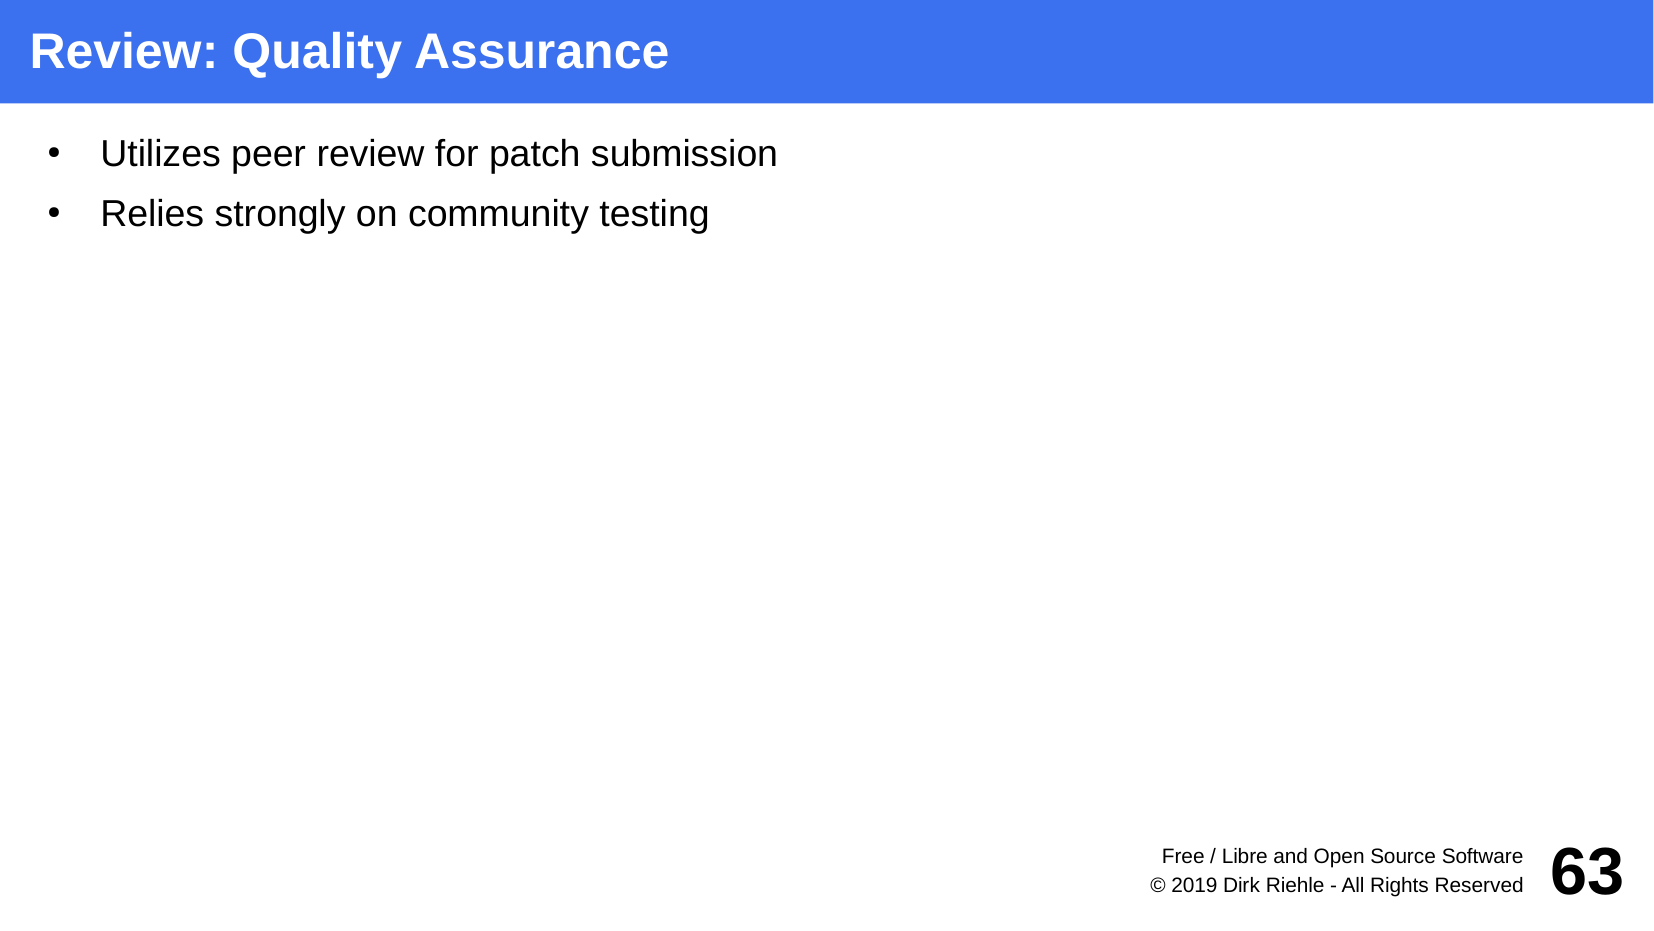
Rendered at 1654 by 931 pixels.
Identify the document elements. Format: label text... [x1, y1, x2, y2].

list Utilizes peer review for patch submission Relies strongly on community testing [29, 132, 1625, 813]
title Review: Quality Assurance [0, 0, 1654, 104]
